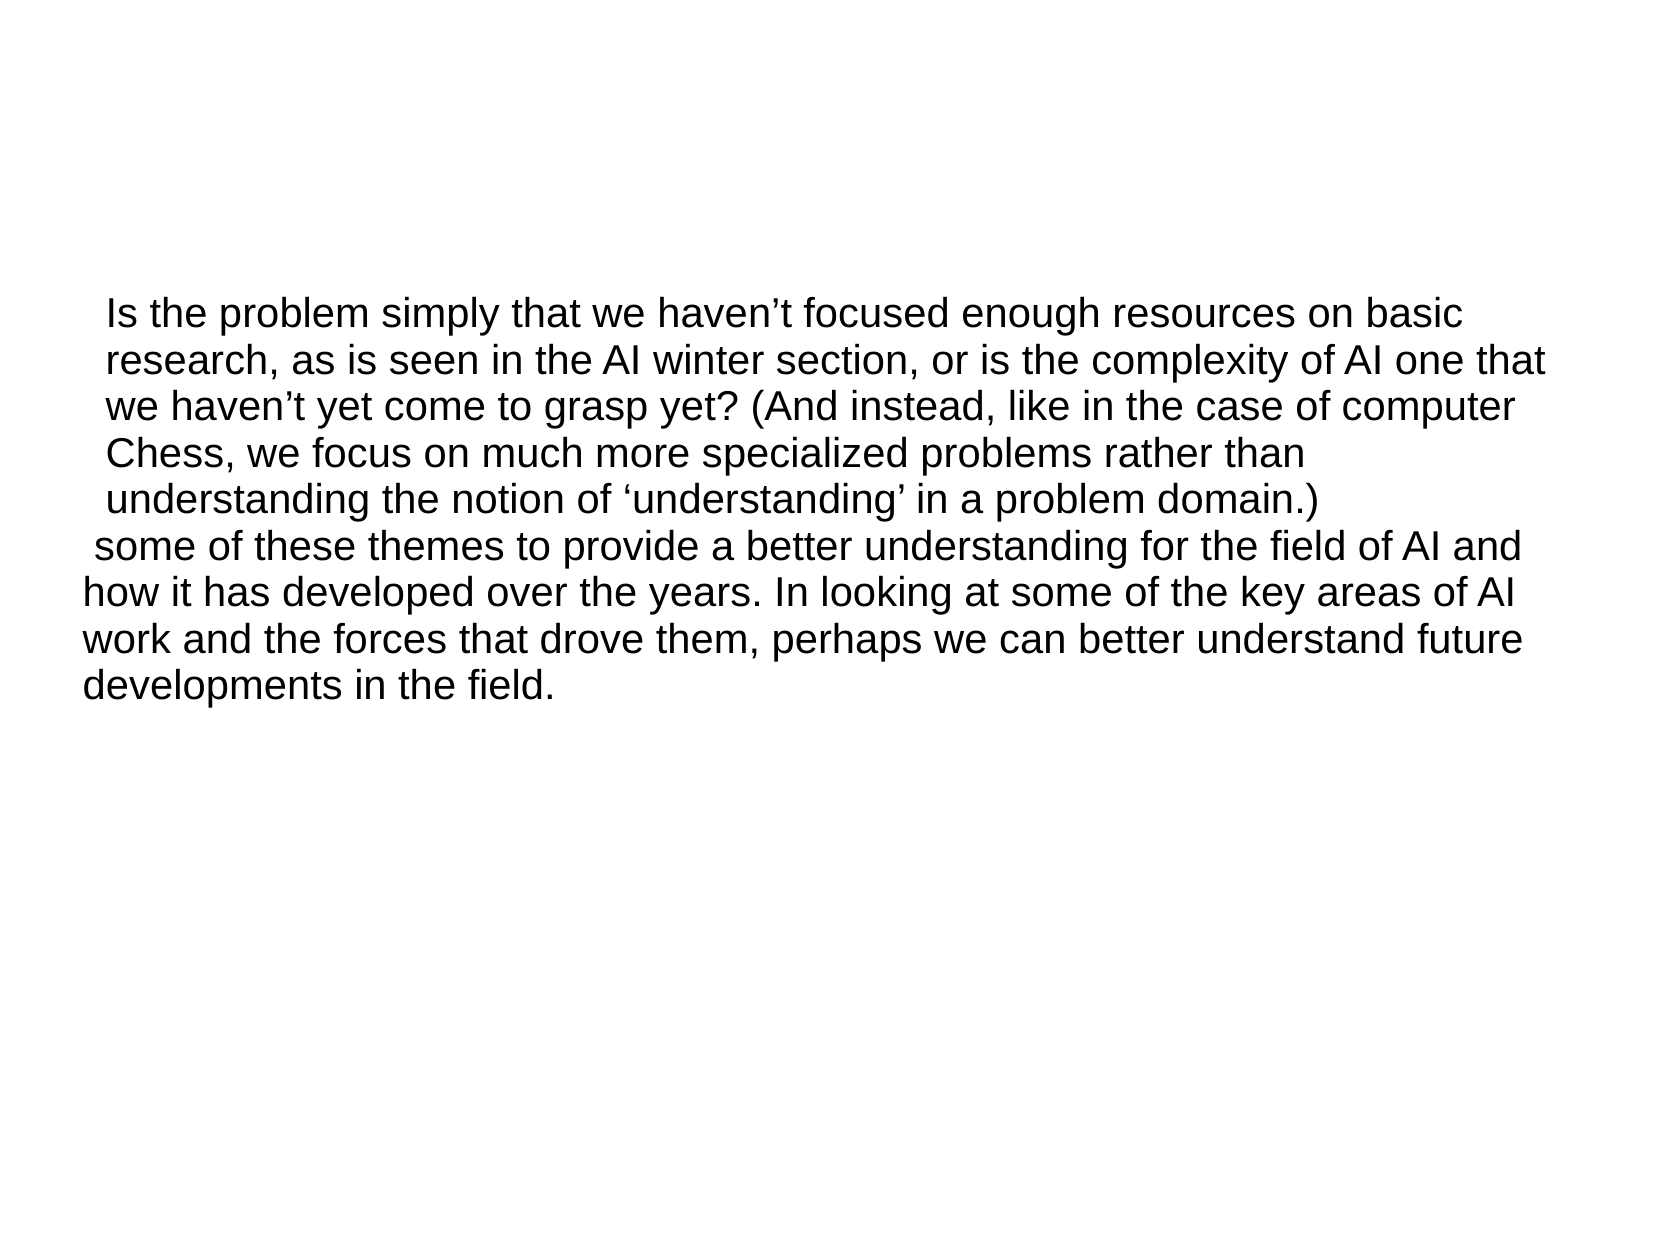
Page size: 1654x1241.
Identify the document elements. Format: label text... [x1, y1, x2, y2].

list Is the problem simply that we haven’t focused enough resources on basic research, as is seen in the AI winter section, or is the complexity of AI one that we haven’t yet come to grasp yet? (And instead, like in the case of computer Chess, we focus on much more specialized problems rather than understanding the notion of ‘understanding’ in a problem domain.) some of these themes to provide a better understanding for the field of AI and how it has developed over the years. In looking at some of the key areas of AI work and the forces that drove them, perhaps we can better understand future developments in the field. [82, 290, 1571, 1109]
